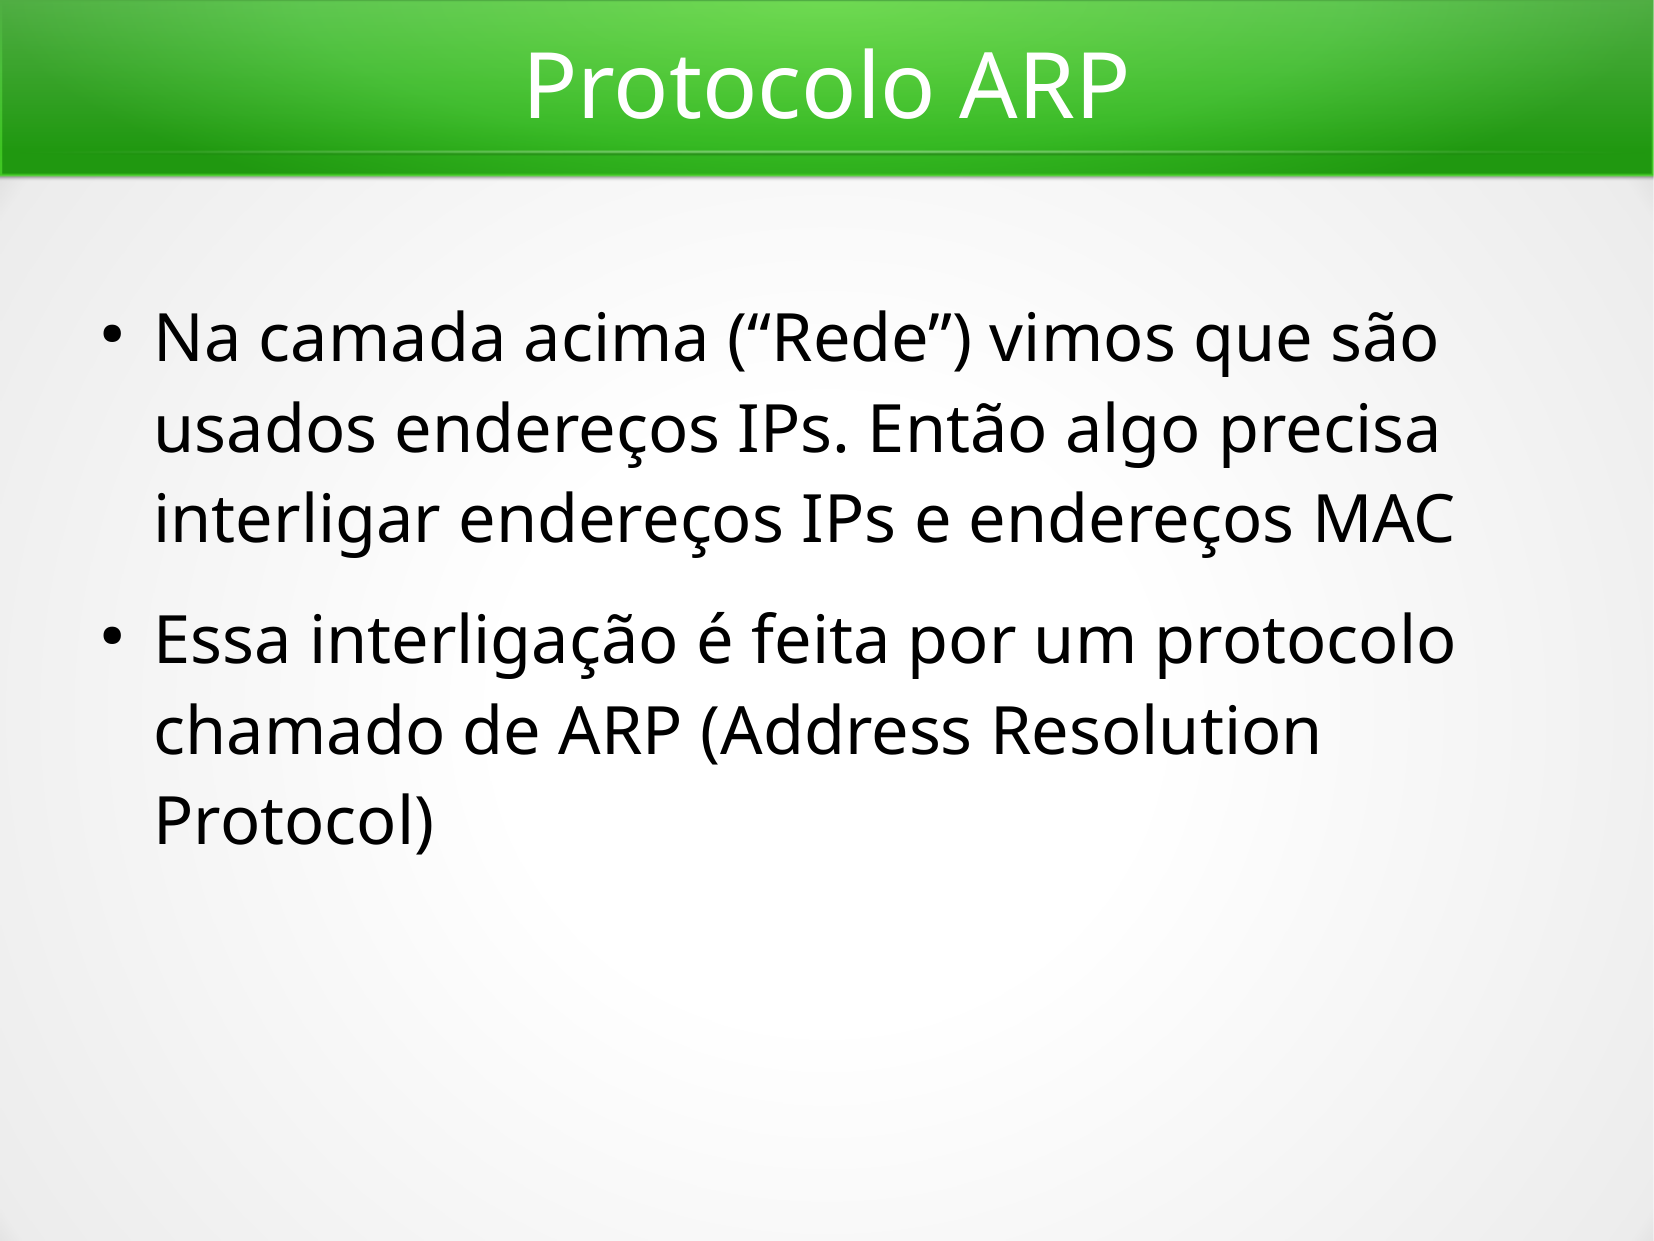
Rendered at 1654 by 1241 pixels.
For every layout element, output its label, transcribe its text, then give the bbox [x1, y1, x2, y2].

list Na camada acima (“Rede”) vimos que são usados endereços IPs. Então algo precisa interligar endereços IPs e endereços MAC Essa interligação é feita por um protocolo chamado de ARP (Address Resolution Protocol) [82, 290, 1571, 1010]
picture [0, 0, 1654, 1241]
title Protocolo ARP [82, 11, 1571, 154]
